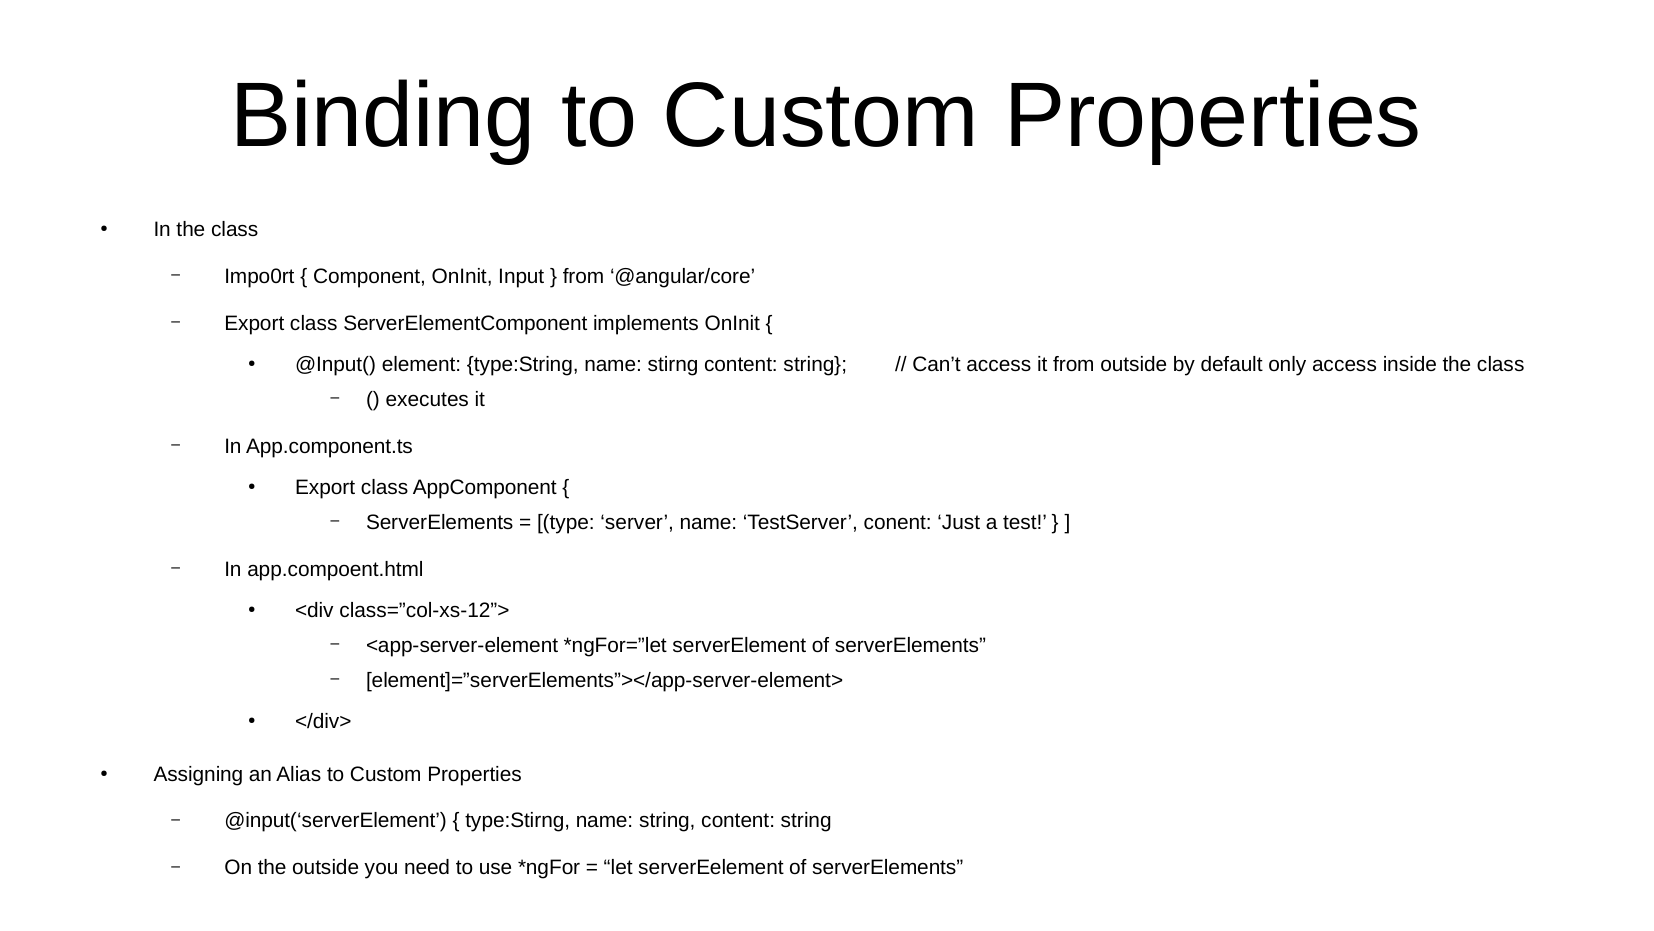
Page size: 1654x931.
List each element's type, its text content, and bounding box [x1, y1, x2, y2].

title Binding to Custom Properties [82, 37, 1571, 193]
list In the class Impo0rt { Component, OnInit, Input } from ‘@angular/core’ Export class ServerElementComponent implements OnInit { @Input() element: {type:String, name: stirng content: string}; // Can’t access it from outside by default only access inside the class () executes it In App.component.ts Export class AppComponent { ServerElements = [(type: ‘server’, name: ‘TestServer’, conent: ‘Just a test!’ } ] In app.compoent.html <div class=”col-xs-12”> <app-server-element *ngFor=”let serverElement of serverElements” [element]=”serverElements”></app-server-element> </div> Assigning an Alias to Custom Properties @input(‘serverElement’) { type:Stirng, name: string, content: string On the outside you need to use *ngFor = “let serverEelement of serverElements” [82, 217, 1561, 901]
